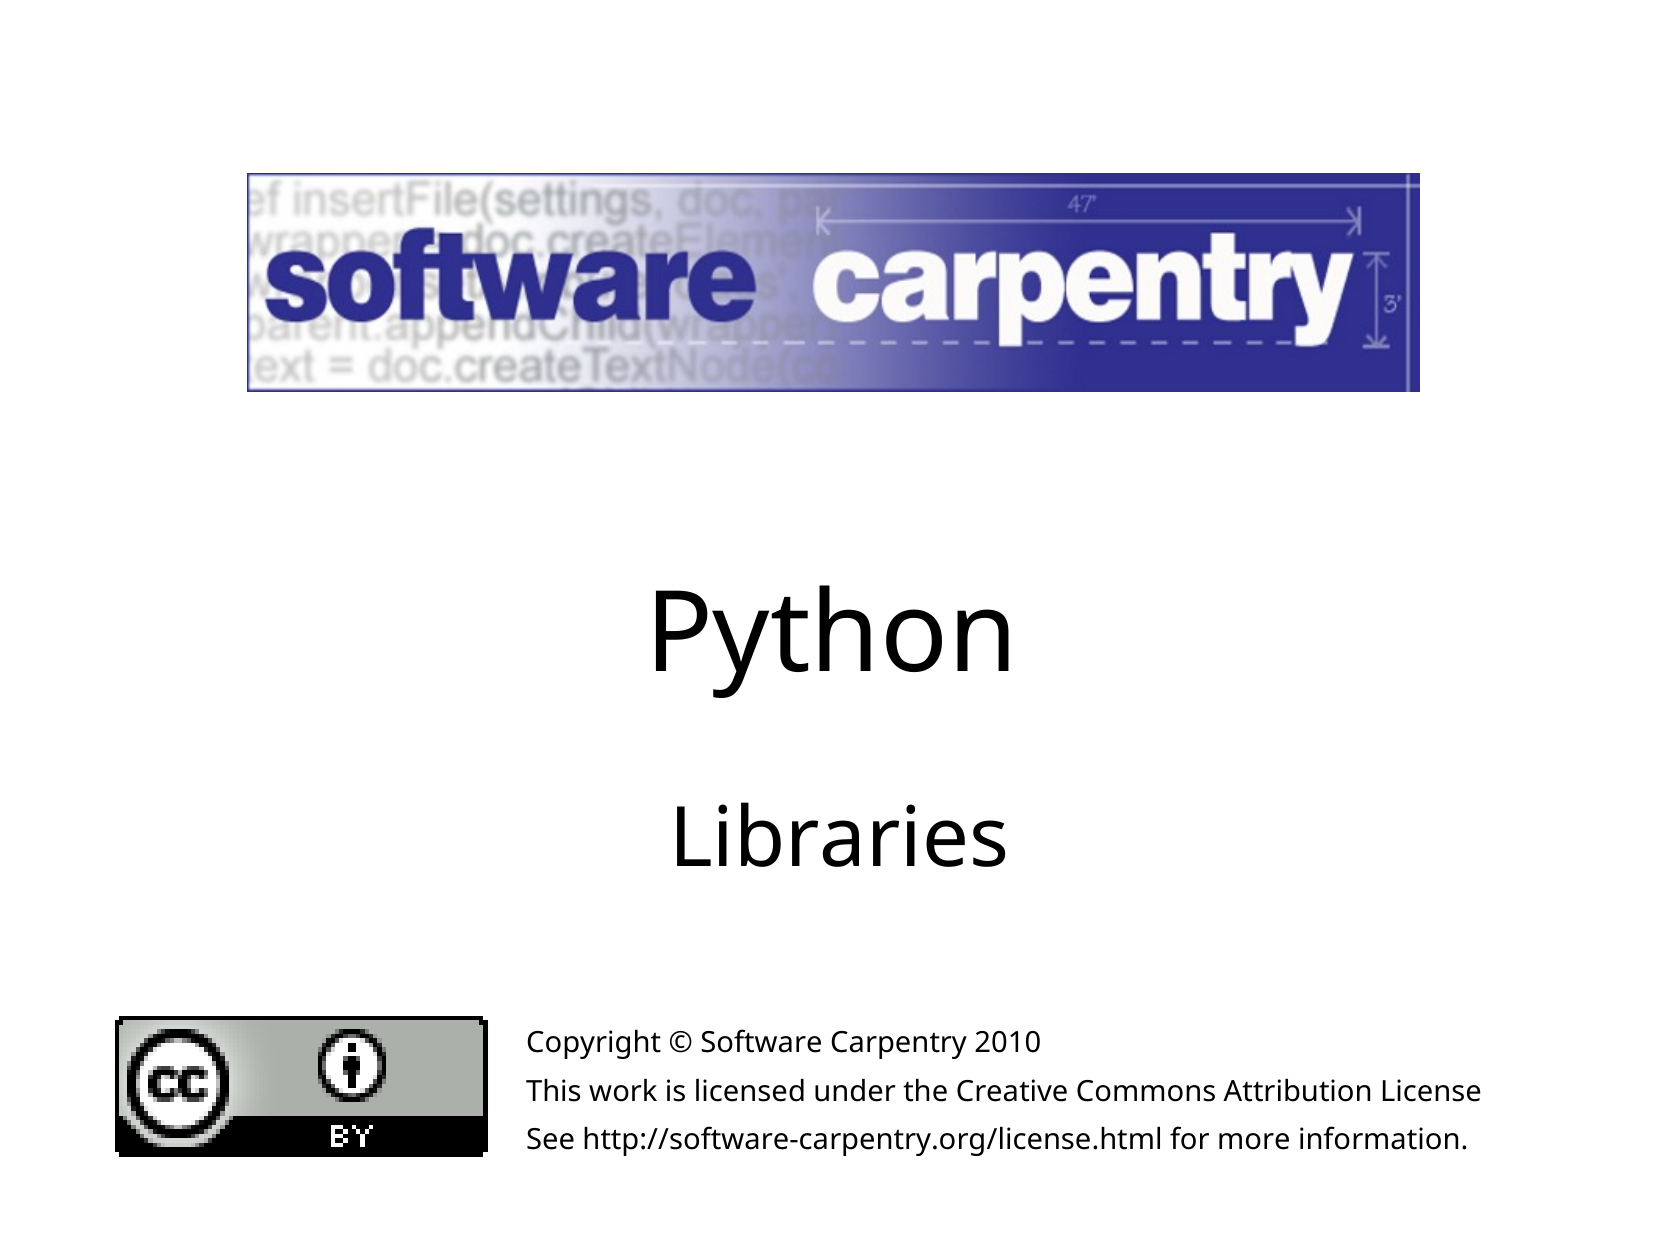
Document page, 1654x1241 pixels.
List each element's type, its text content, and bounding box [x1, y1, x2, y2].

text_box Libraries [188, 773, 1490, 883]
picture [247, 173, 1420, 392]
picture [115, 1016, 488, 1158]
text_box Python [245, 549, 1418, 697]
text_box Copyright © Software Carpentry 2010 This work is licensed under the Creative Commons Attribution License See http://software-carpentry.org/license.html for more information. [511, 1014, 1574, 1164]
